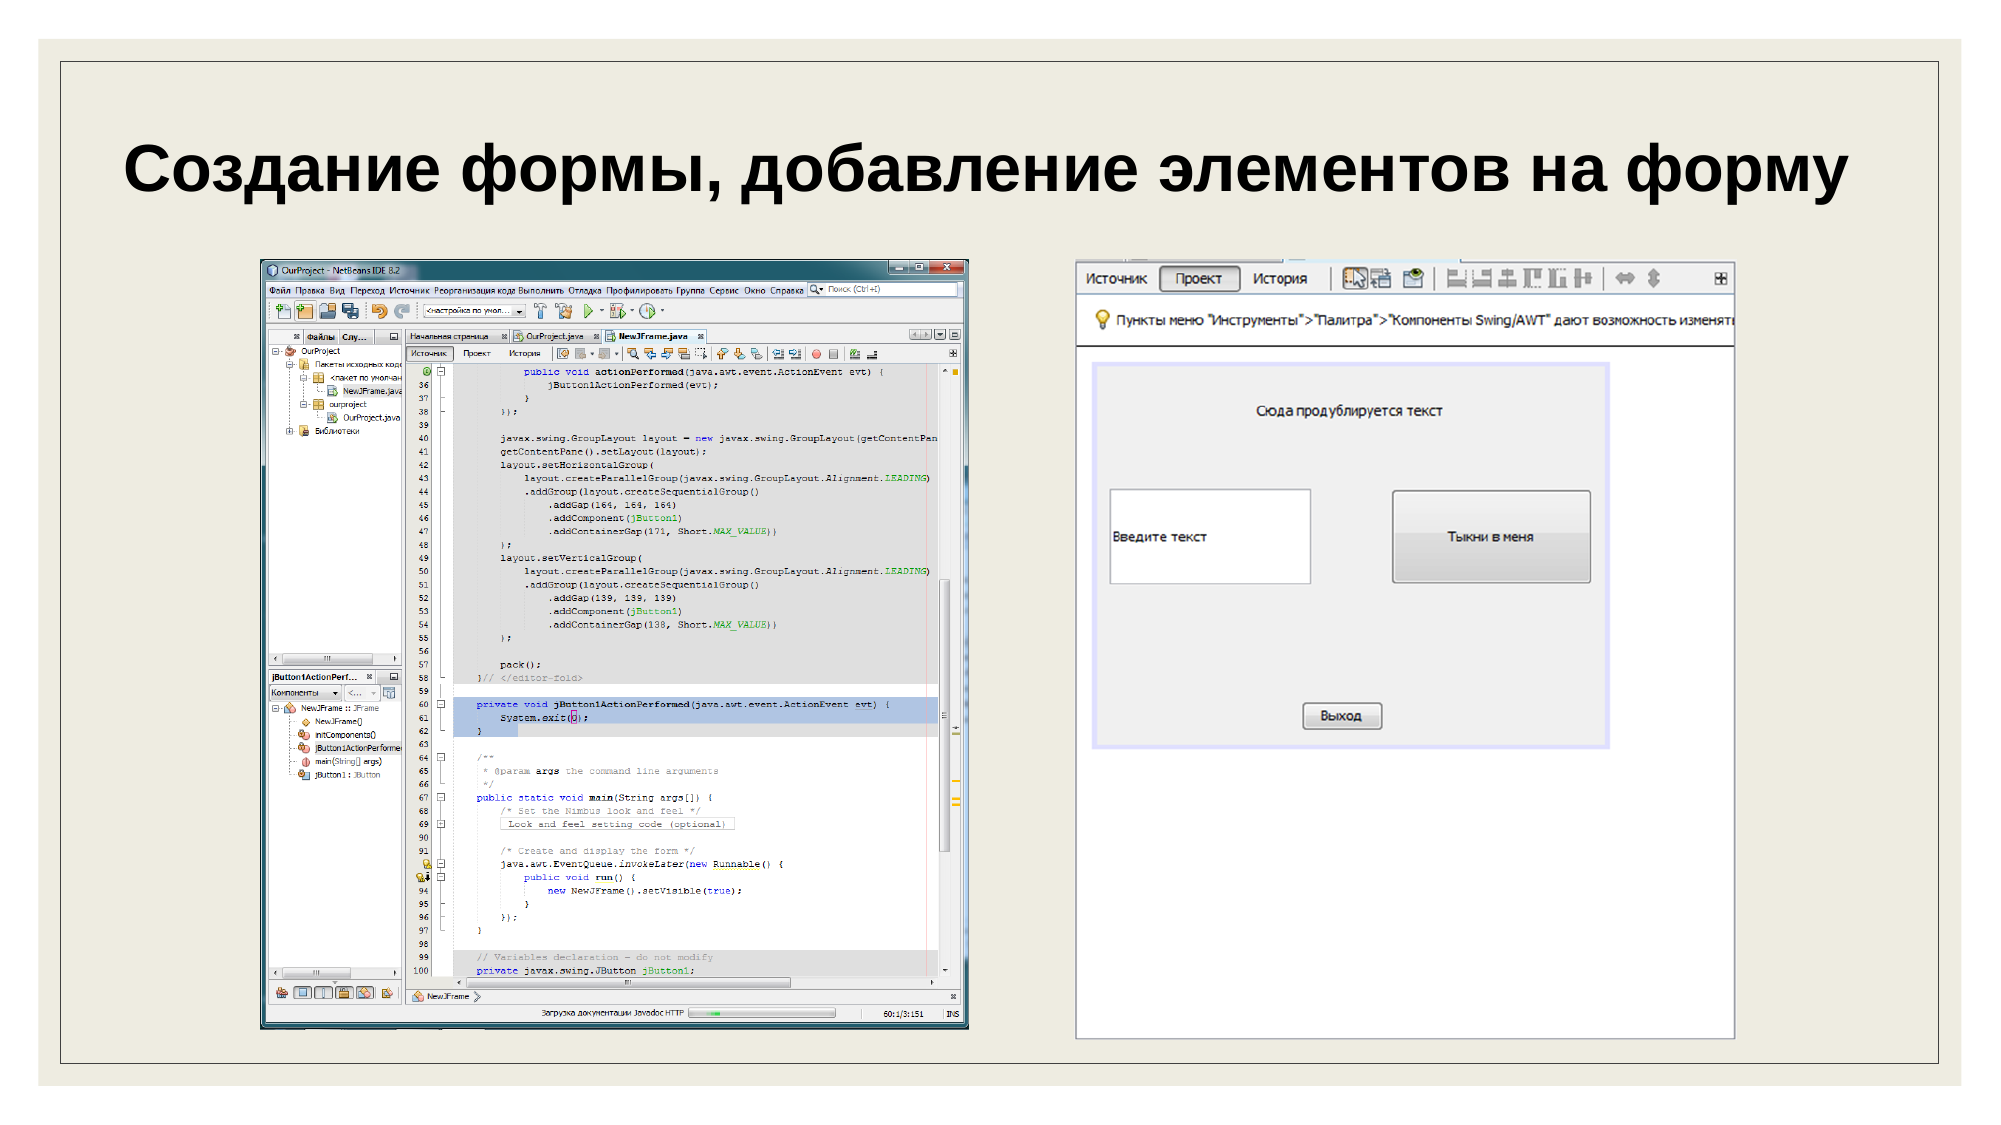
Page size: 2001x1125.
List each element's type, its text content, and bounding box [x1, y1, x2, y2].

picture [1074, 259, 1737, 1040]
text_box Создание формы, добавление элементов на форму [108, 123, 1866, 213]
picture [260, 259, 969, 1030]
